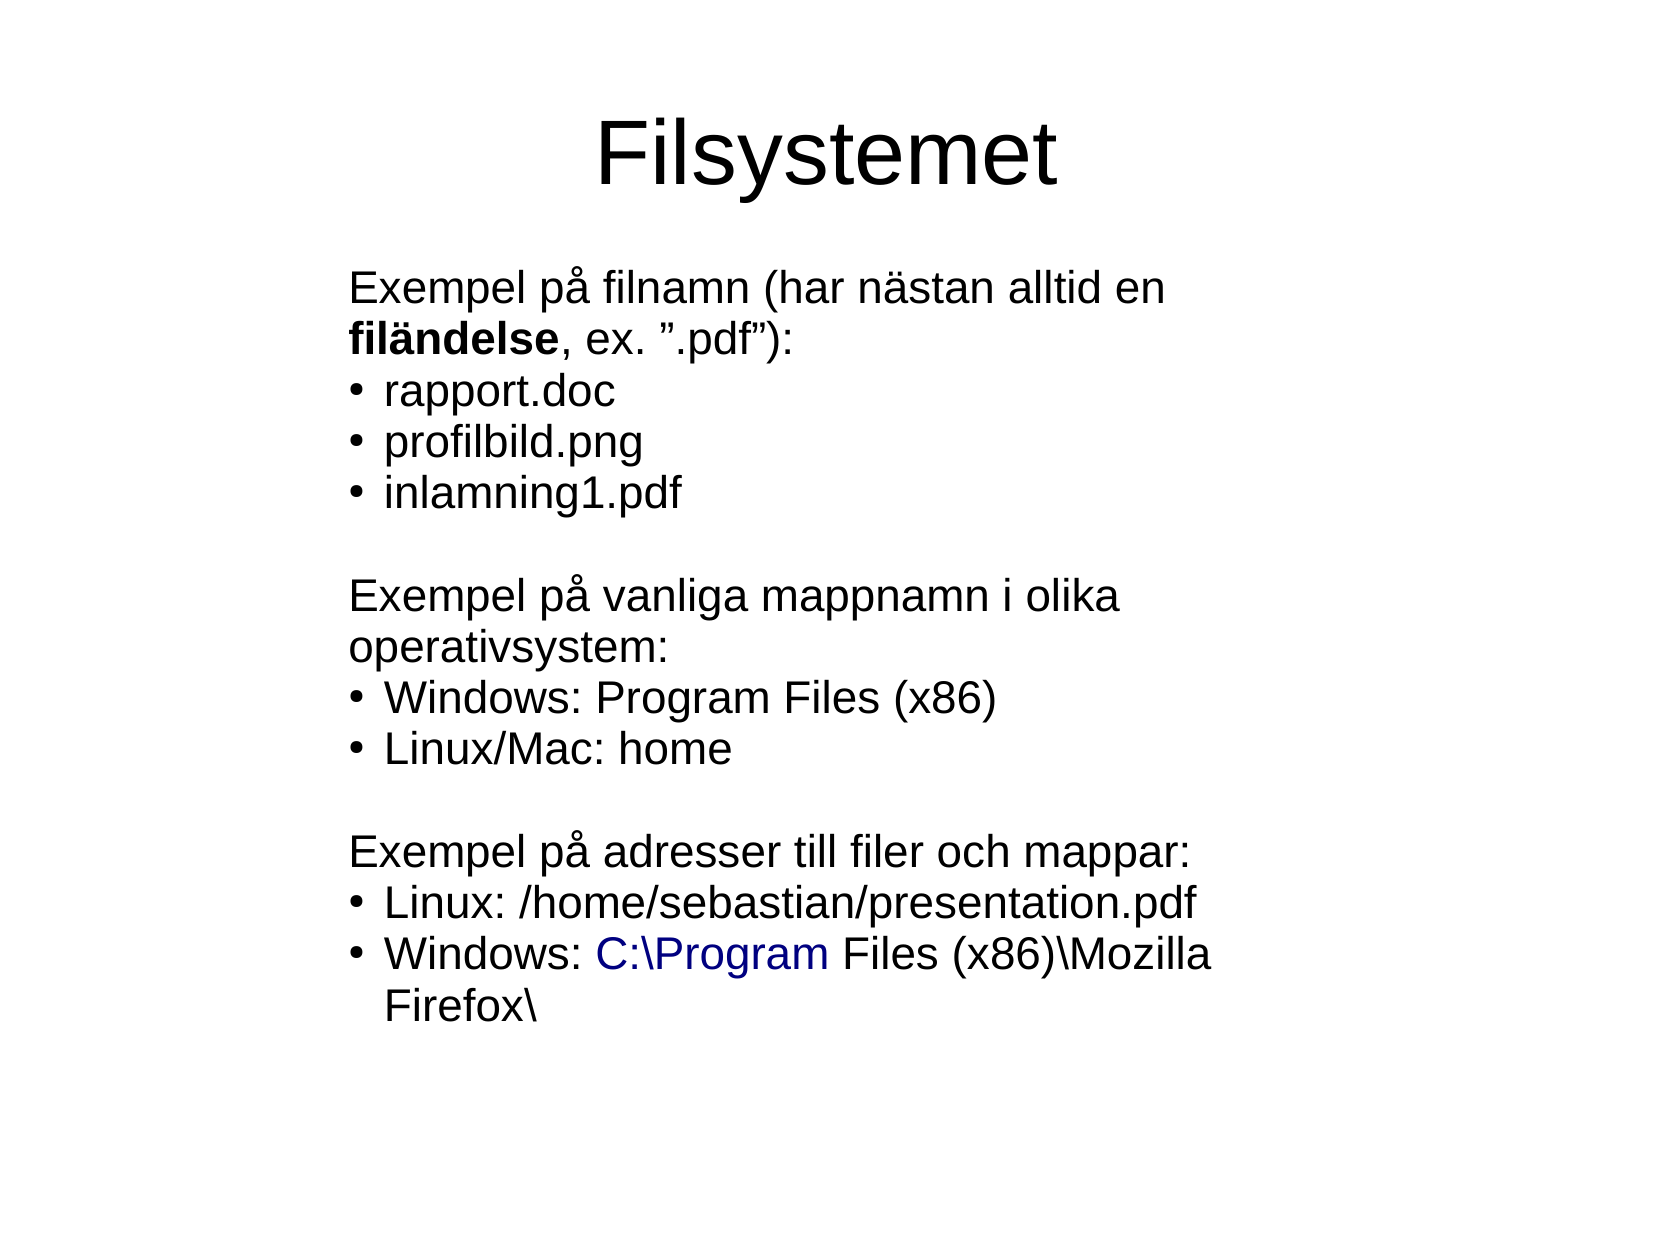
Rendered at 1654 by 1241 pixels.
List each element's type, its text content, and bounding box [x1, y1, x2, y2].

subtitle Exempel på filnamn (har nästan alltid en filändelse, ex. ”.pdf”): rapport.doc profilbild.png inlamning1.pdf Exempel på vanliga mappnamn i olika operativsystem: Windows: Program Files (x86) Linux/Mac: home Exempel på adresser till filer och mappar: Linux: /home/sebastian/presentation.pdf Windows: C:\Program Files (x86)\Mozilla Firefox\ [348, 261, 1306, 1031]
title Filsystemet [82, 49, 1571, 257]
